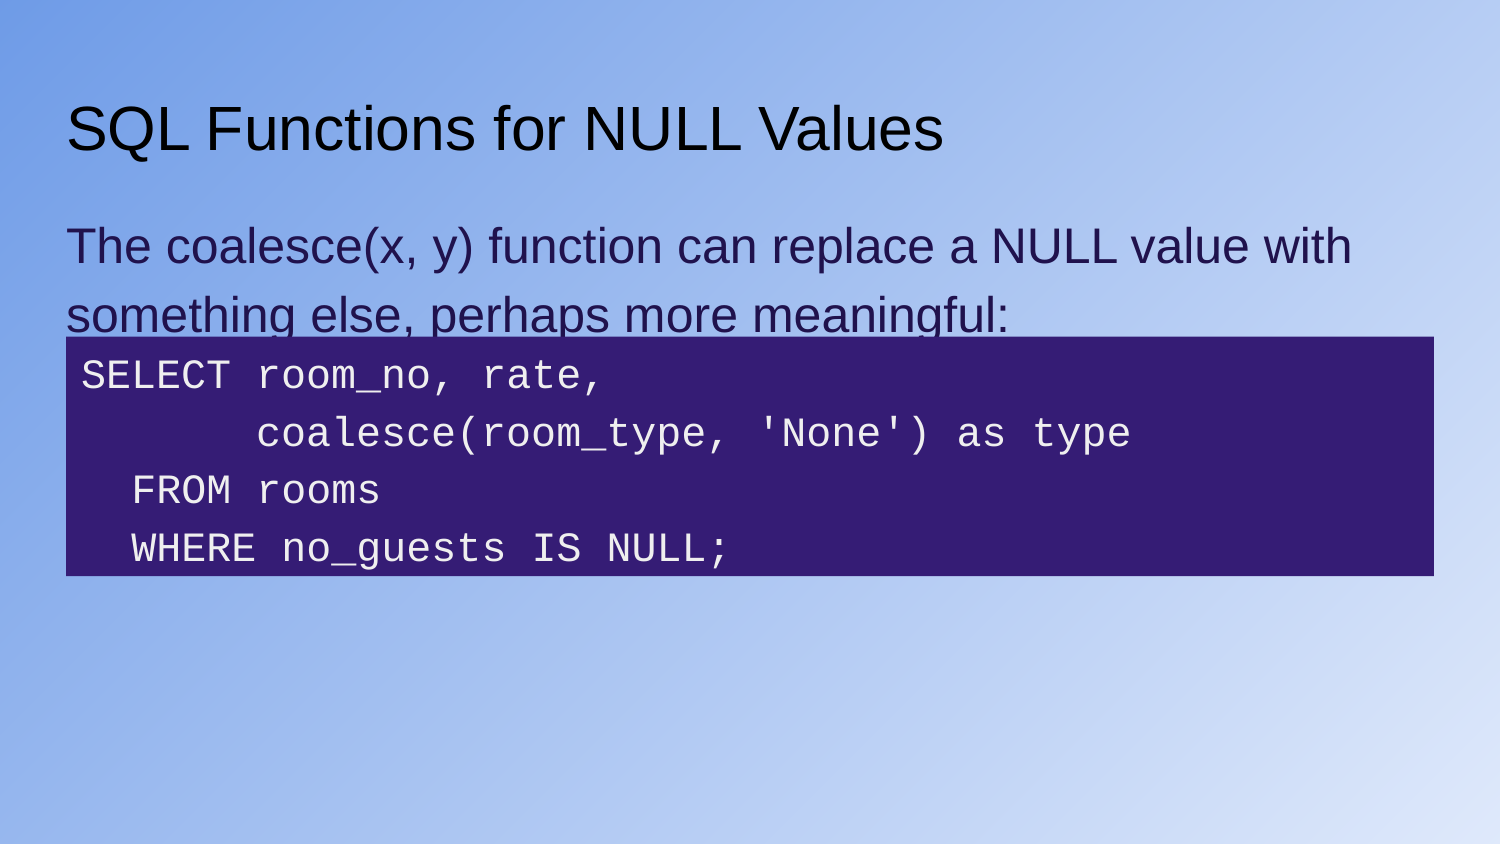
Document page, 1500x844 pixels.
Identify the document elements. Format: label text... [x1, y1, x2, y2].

text_box SELECT room_no, rate, coalesce(room_type, 'None') as type FROM rooms WHERE no_guests IS NULL; [66, 336, 1434, 577]
list The coalesce(x, y) function can replace a NULL value with something else, perhaps more meaningful: [51, 189, 1449, 750]
title SQL Functions for NULL Values [51, 72, 1449, 167]
